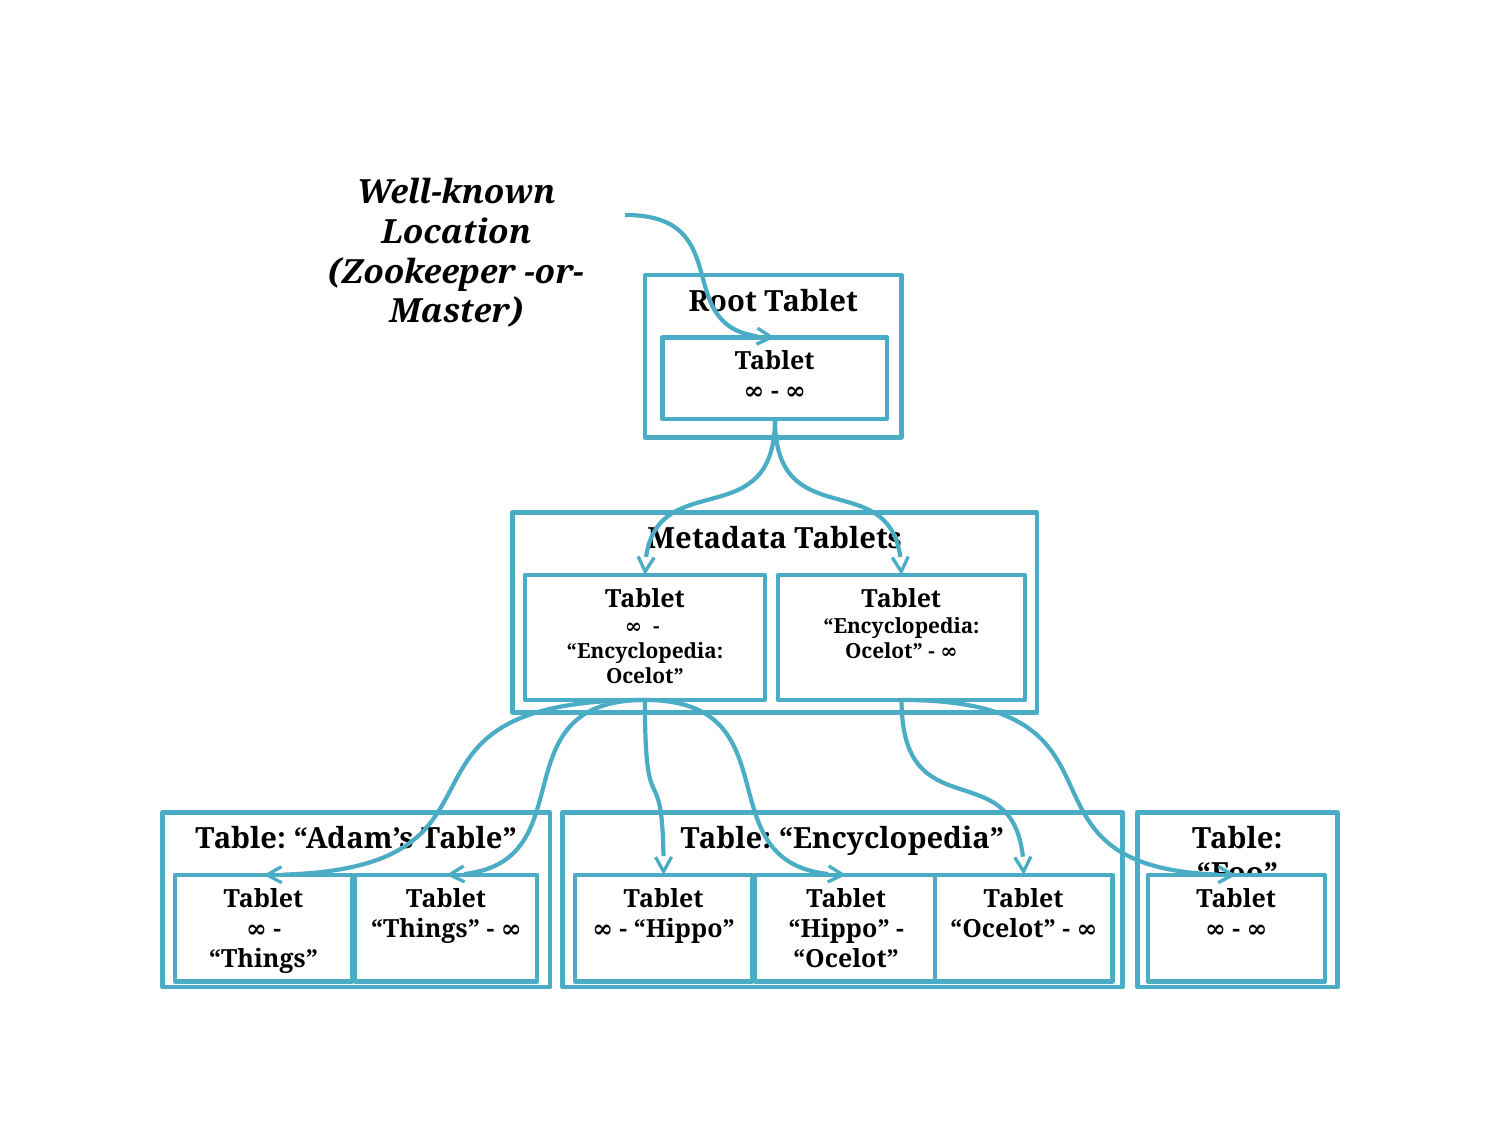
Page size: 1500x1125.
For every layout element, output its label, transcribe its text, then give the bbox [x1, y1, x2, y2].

text_box Tablet “Things” - ∞ [354, 874, 538, 982]
text_box Tablet “Hippo” - “Ocelot” [754, 874, 935, 982]
text_box Tablet “Ocelot” - ∞ [935, 874, 1113, 982]
text_box Metadata Tablets [904, 703, 988, 713]
text_box Metadata Tablets [593, 703, 642, 713]
text_box Tablet ∞ - ∞ [662, 337, 888, 419]
text_box Tablet ∞ - “Encyclopedia: Ocelot” [525, 575, 765, 700]
text_box Table: “Encyclopedia” [1087, 812, 1123, 850]
text_box Table: “Encyclopedia” [562, 812, 1123, 988]
text_box Table: “Adam’s Table” [162, 812, 550, 988]
text_box Tablet “Encyclopedia: Ocelot” - ∞ [778, 575, 1025, 700]
text_box Table: “Foo” [1137, 812, 1338, 988]
text_box Metadata Tablets [512, 512, 1038, 713]
text_box Metadata Tablets [546, 705, 595, 713]
text_box Well-known Location (Zookeeper -or- Master) [287, 162, 625, 268]
text_box Root Tablet [705, 274, 902, 438]
text_box Root Tablet [644, 274, 772, 438]
text_box Tablet ∞ - “Hippo” [575, 874, 753, 982]
text_box Metadata Tablets [647, 703, 697, 713]
text_box Tablet ∞ - “Things” [174, 874, 353, 982]
text_box Tablet ∞ - ∞ [1147, 874, 1325, 982]
